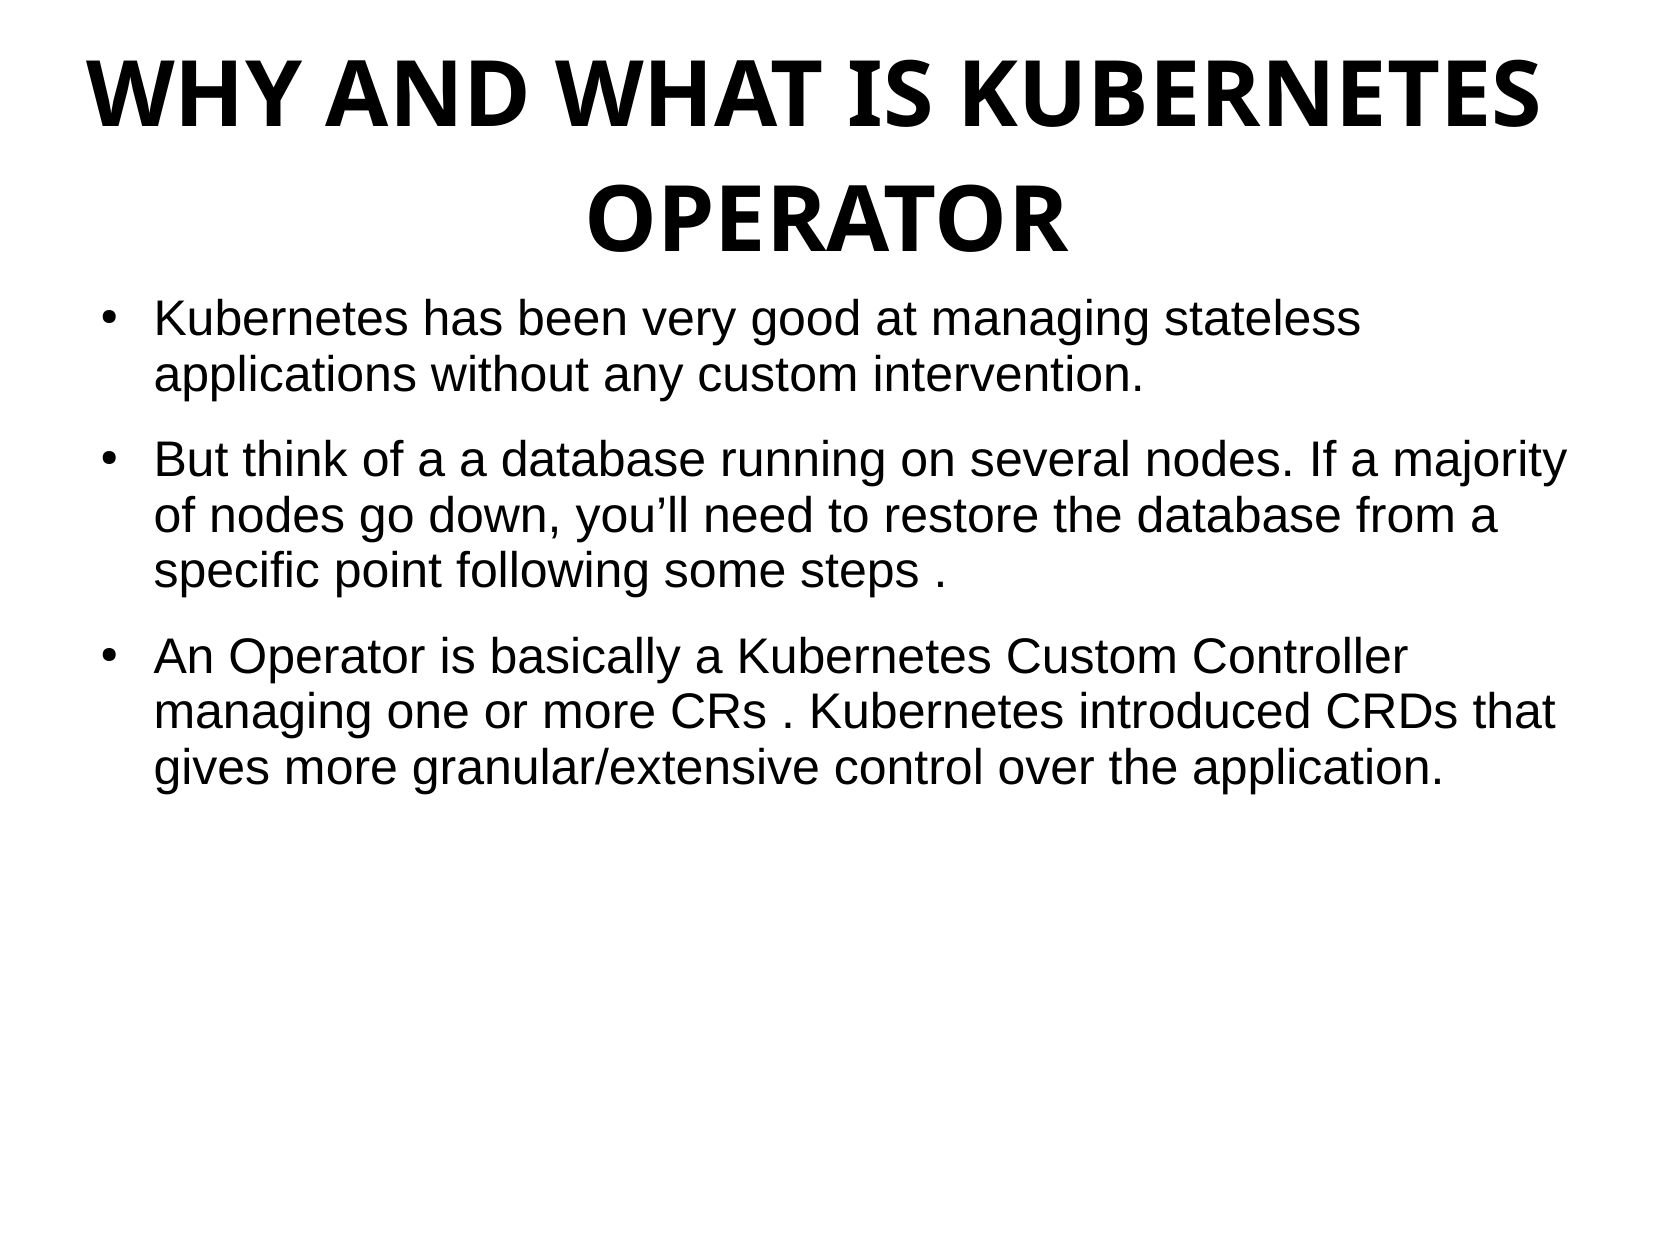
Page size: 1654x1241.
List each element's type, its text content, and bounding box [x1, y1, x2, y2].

title WHY AND WHAT IS KUBERNETES OPERATOR [82, 49, 1571, 257]
list Kubernetes has been very good at managing stateless applications without any custom intervention. But think of a a database running on several nodes. If a majority of nodes go down, you’ll need to restore the database from a specific point following some steps . An Operator is basically a Kubernetes Custom Controller managing one or more CRs . Kubernetes introduced CRDs that gives more granular/extensive control over the application. [82, 290, 1571, 1010]
